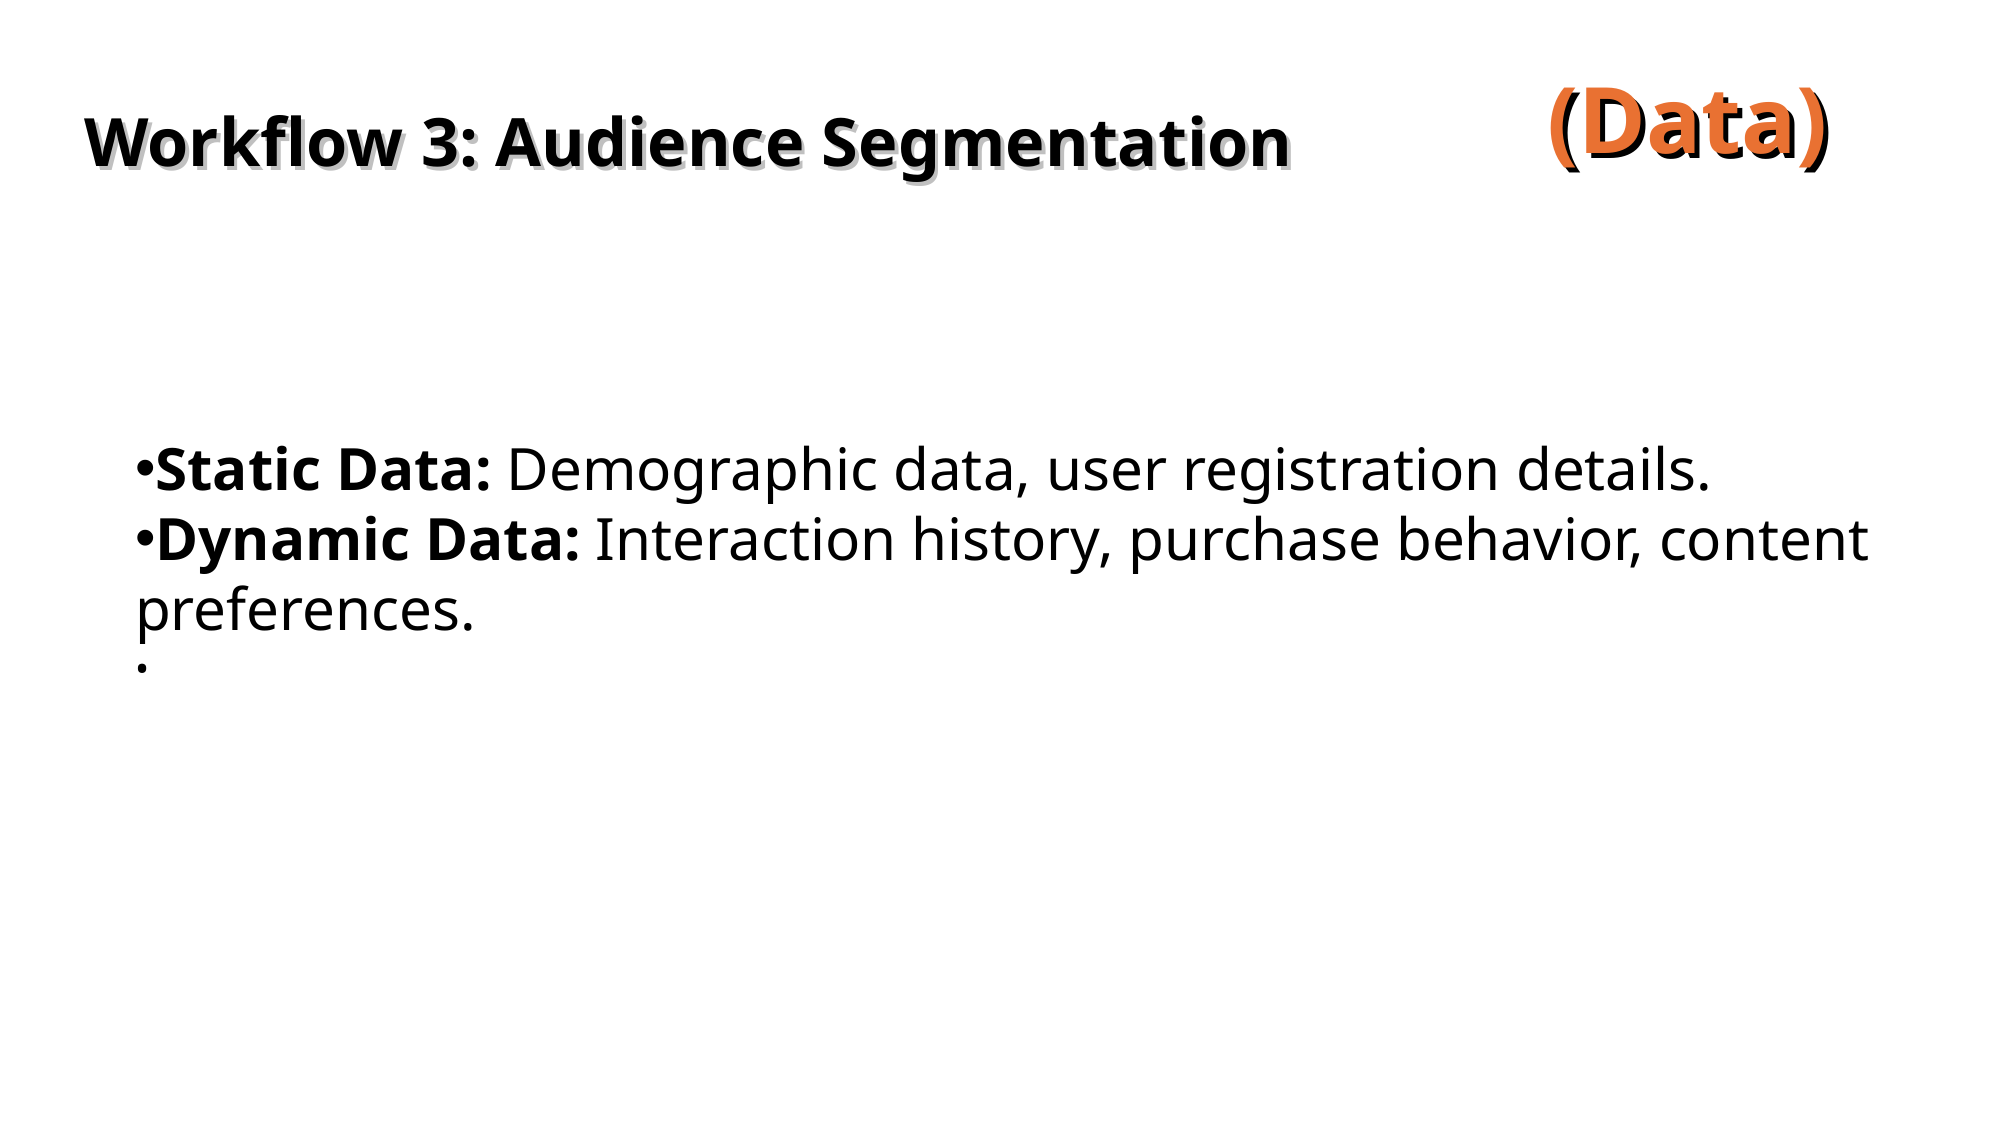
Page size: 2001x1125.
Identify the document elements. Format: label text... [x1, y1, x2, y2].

text_box (Data) [1532, 55, 1843, 180]
text_box Workflow 3: Audience Segmentation [69, 93, 1308, 268]
text_box Static Data: Demographic data, user registration details. Dynamic Data: Interaction history, purchase behavior, content preferences. [120, 425, 1950, 701]
